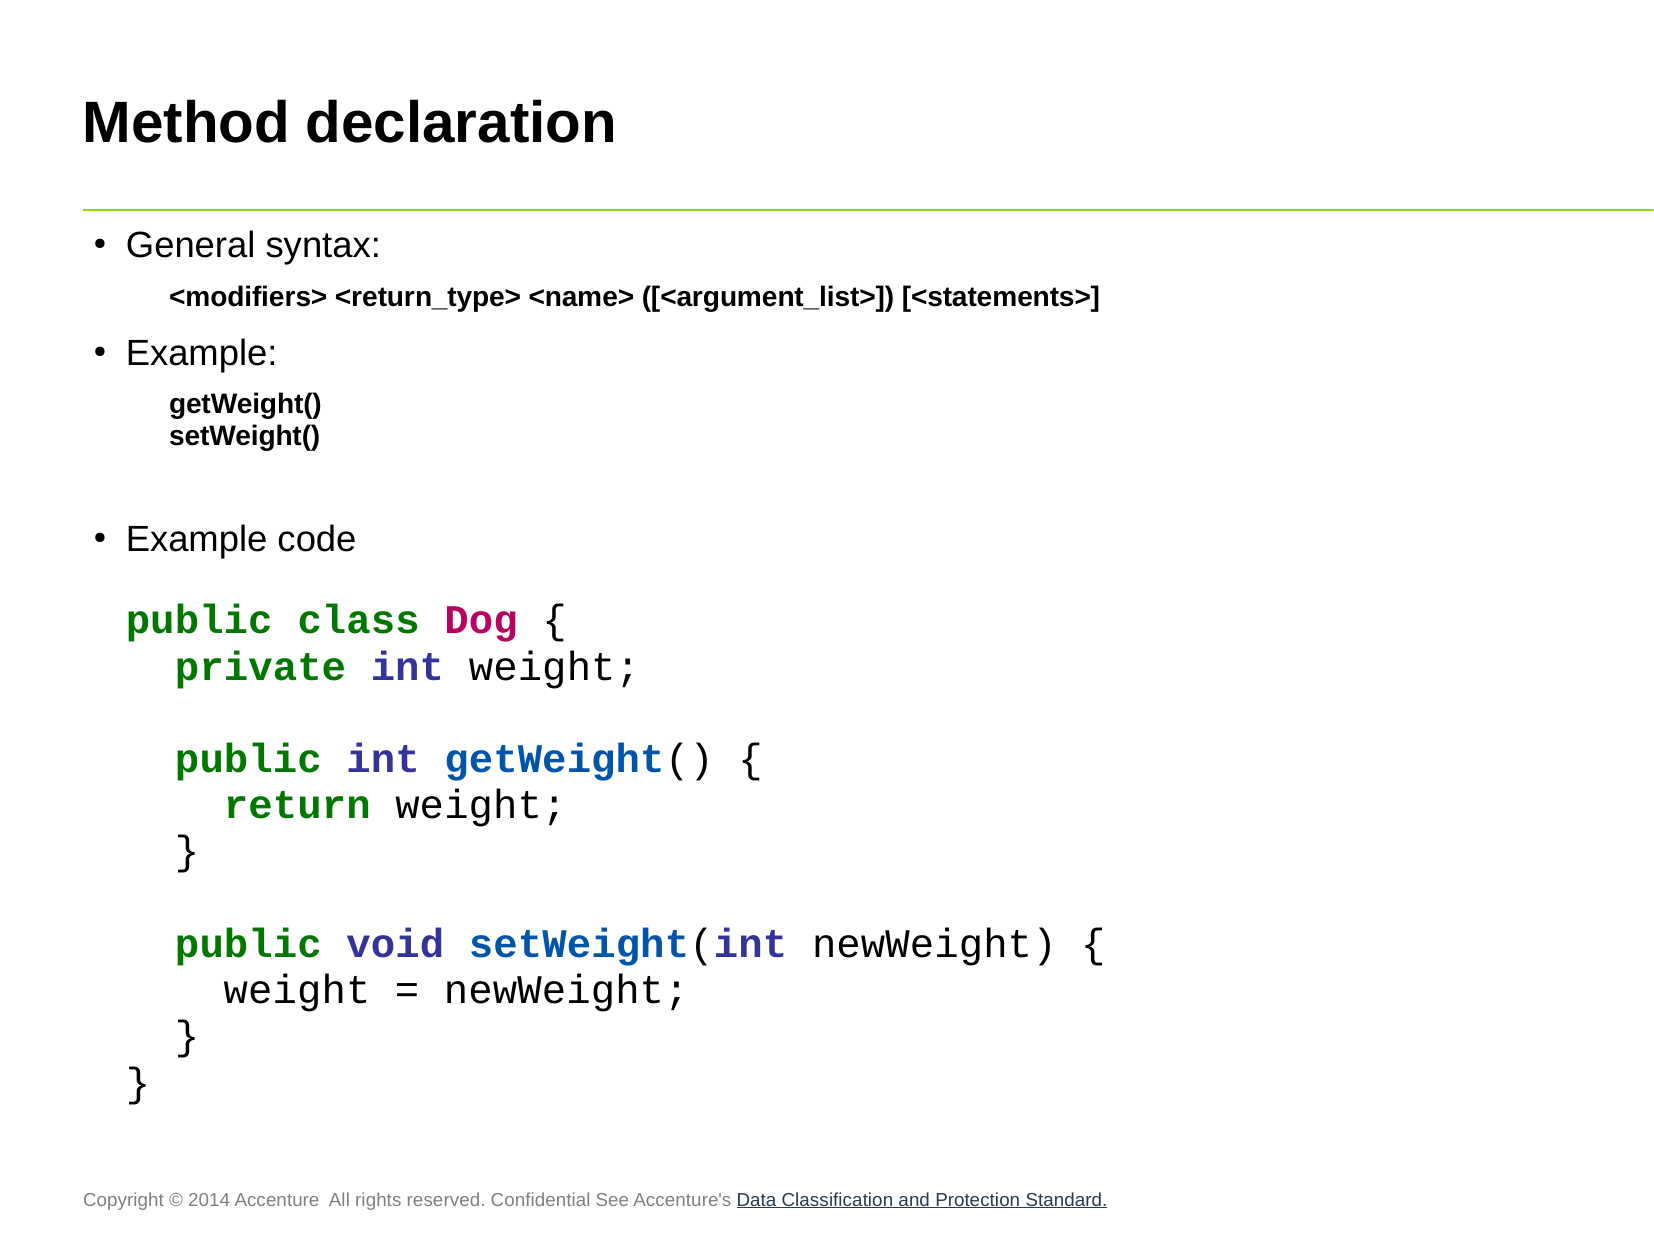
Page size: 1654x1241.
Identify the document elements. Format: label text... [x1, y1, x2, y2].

list General syntax: <modifiers> <return_type> <name> ([<argument_list>]) [<statements>] Example: getWeight() setWeight() Example code public class Dog { private int weight; public int getWeight() { return weight; } public void setWeight(int newWeight) { weight = newWeight; } } [82, 224, 1571, 1158]
title Method declaration [82, 49, 1571, 196]
